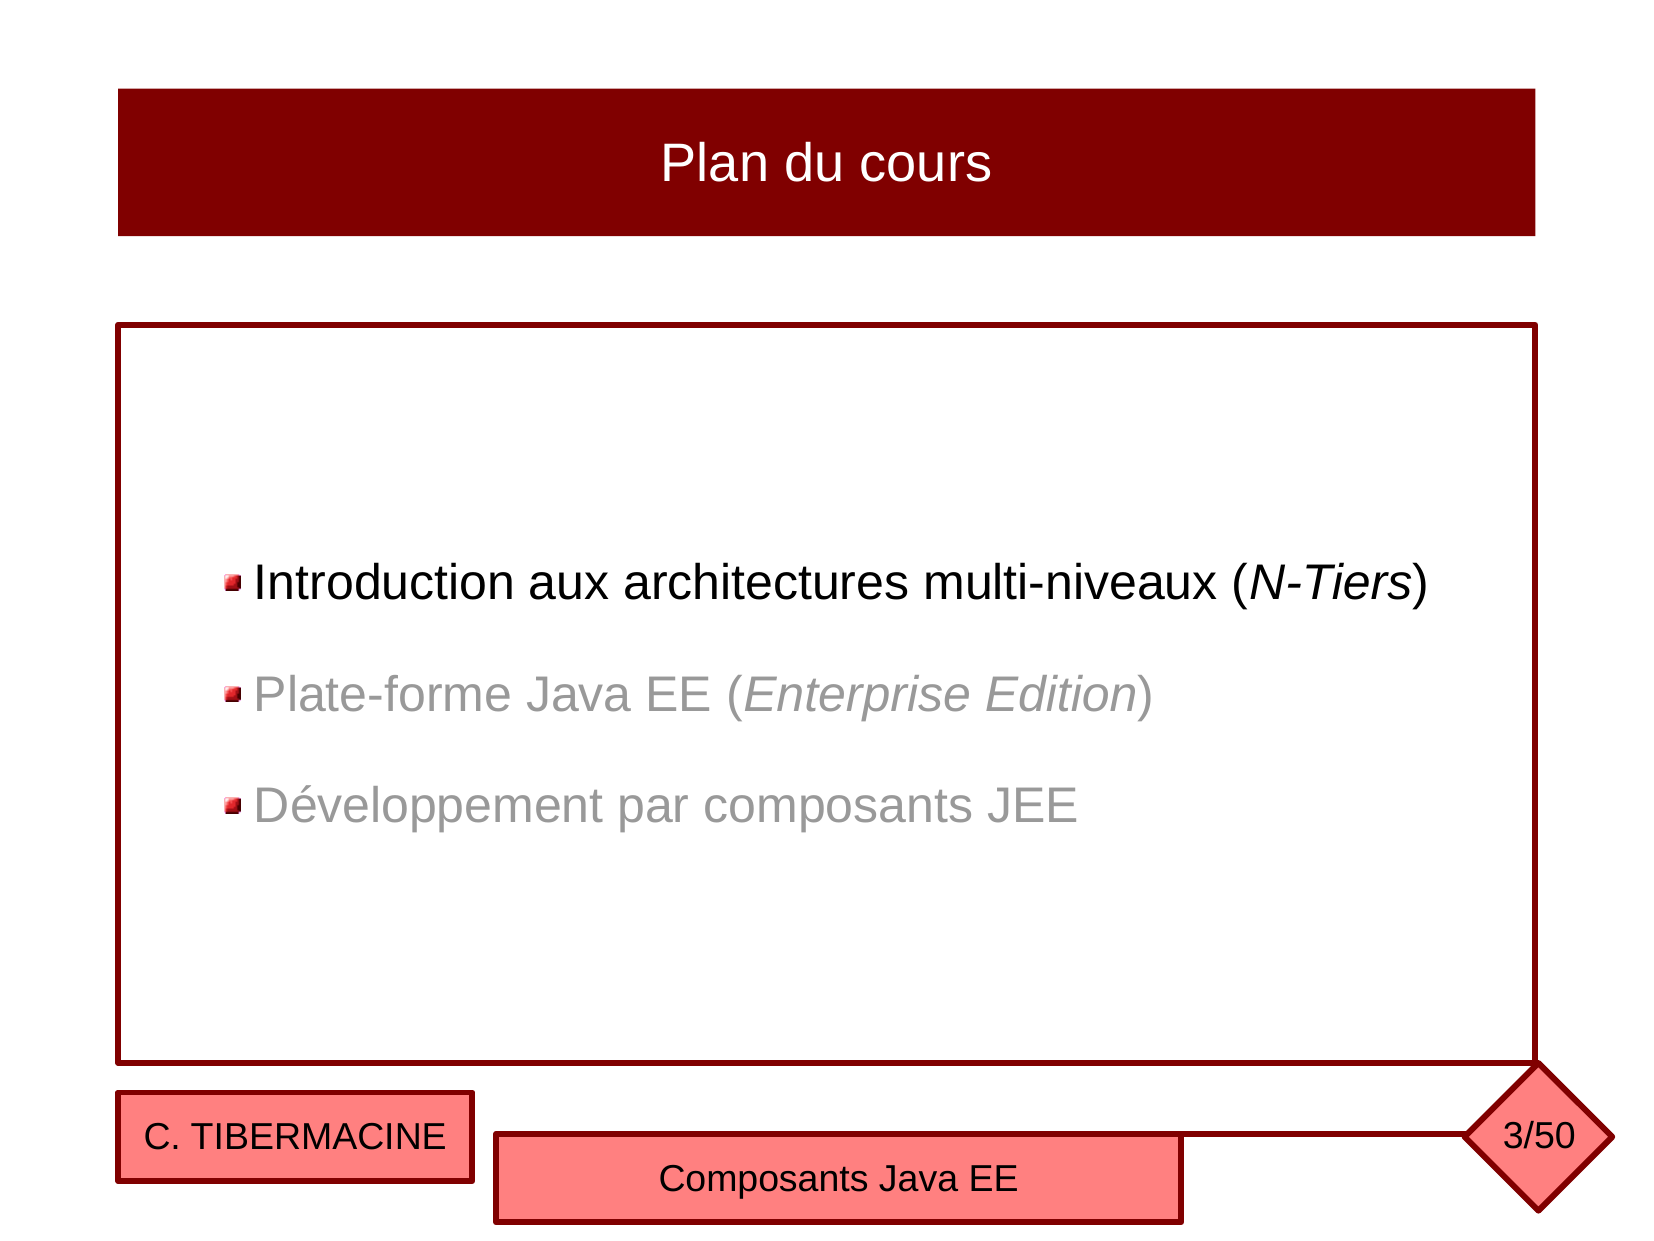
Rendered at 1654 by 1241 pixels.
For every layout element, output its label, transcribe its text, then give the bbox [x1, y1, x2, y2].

text_box Introduction aux architectures multi-niveaux (N-Tiers) Plate-forme Java EE (Enterprise Edition) Développement par composants JEE [118, 324, 1536, 1063]
text_box [1464, 1113, 1488, 1161]
text_box <numéro>/50 [1488, 1106, 1619, 1206]
text_box Plan du cours [118, 88, 1536, 237]
picture [224, 686, 241, 702]
text_box [1495, 1062, 1582, 1106]
picture [224, 574, 241, 591]
text_box [1533, 1206, 1544, 1211]
text_box Composants Java EE [496, 1133, 1182, 1223]
text_box C. TIBERMACINE [118, 1092, 473, 1182]
picture [224, 797, 241, 814]
